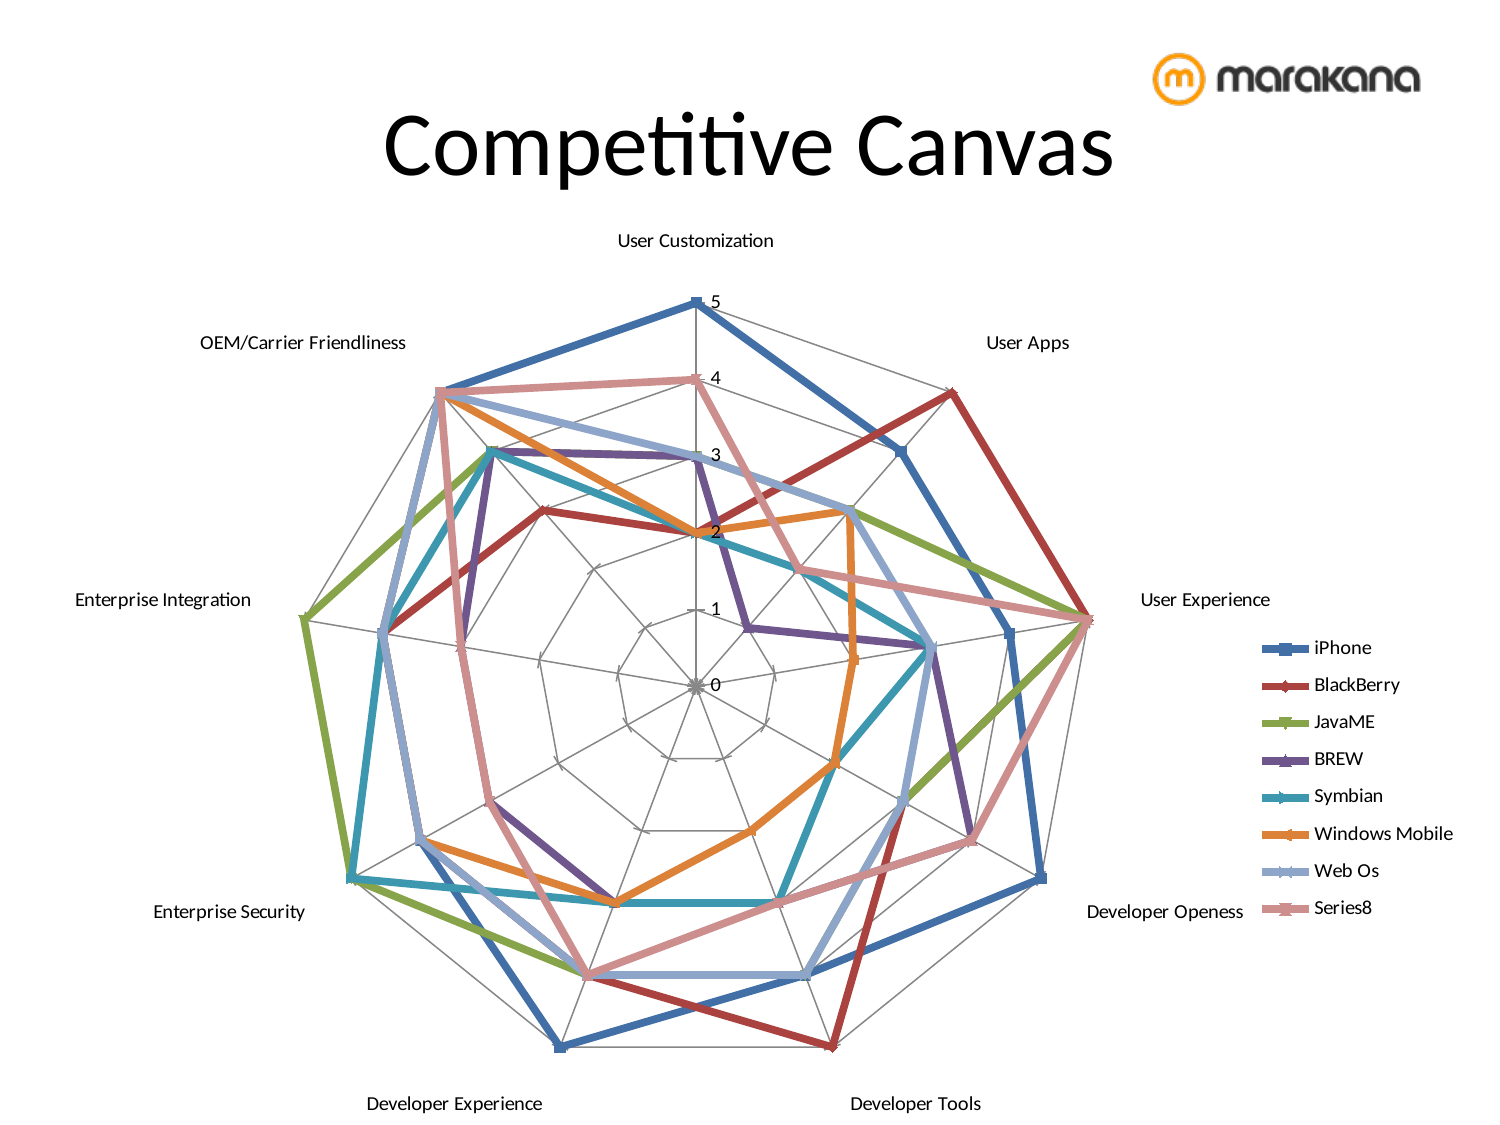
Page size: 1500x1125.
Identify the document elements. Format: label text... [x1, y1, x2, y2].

title Competitive Canvas [75, 45, 1425, 232]
chart [75, 232, 1463, 1125]
